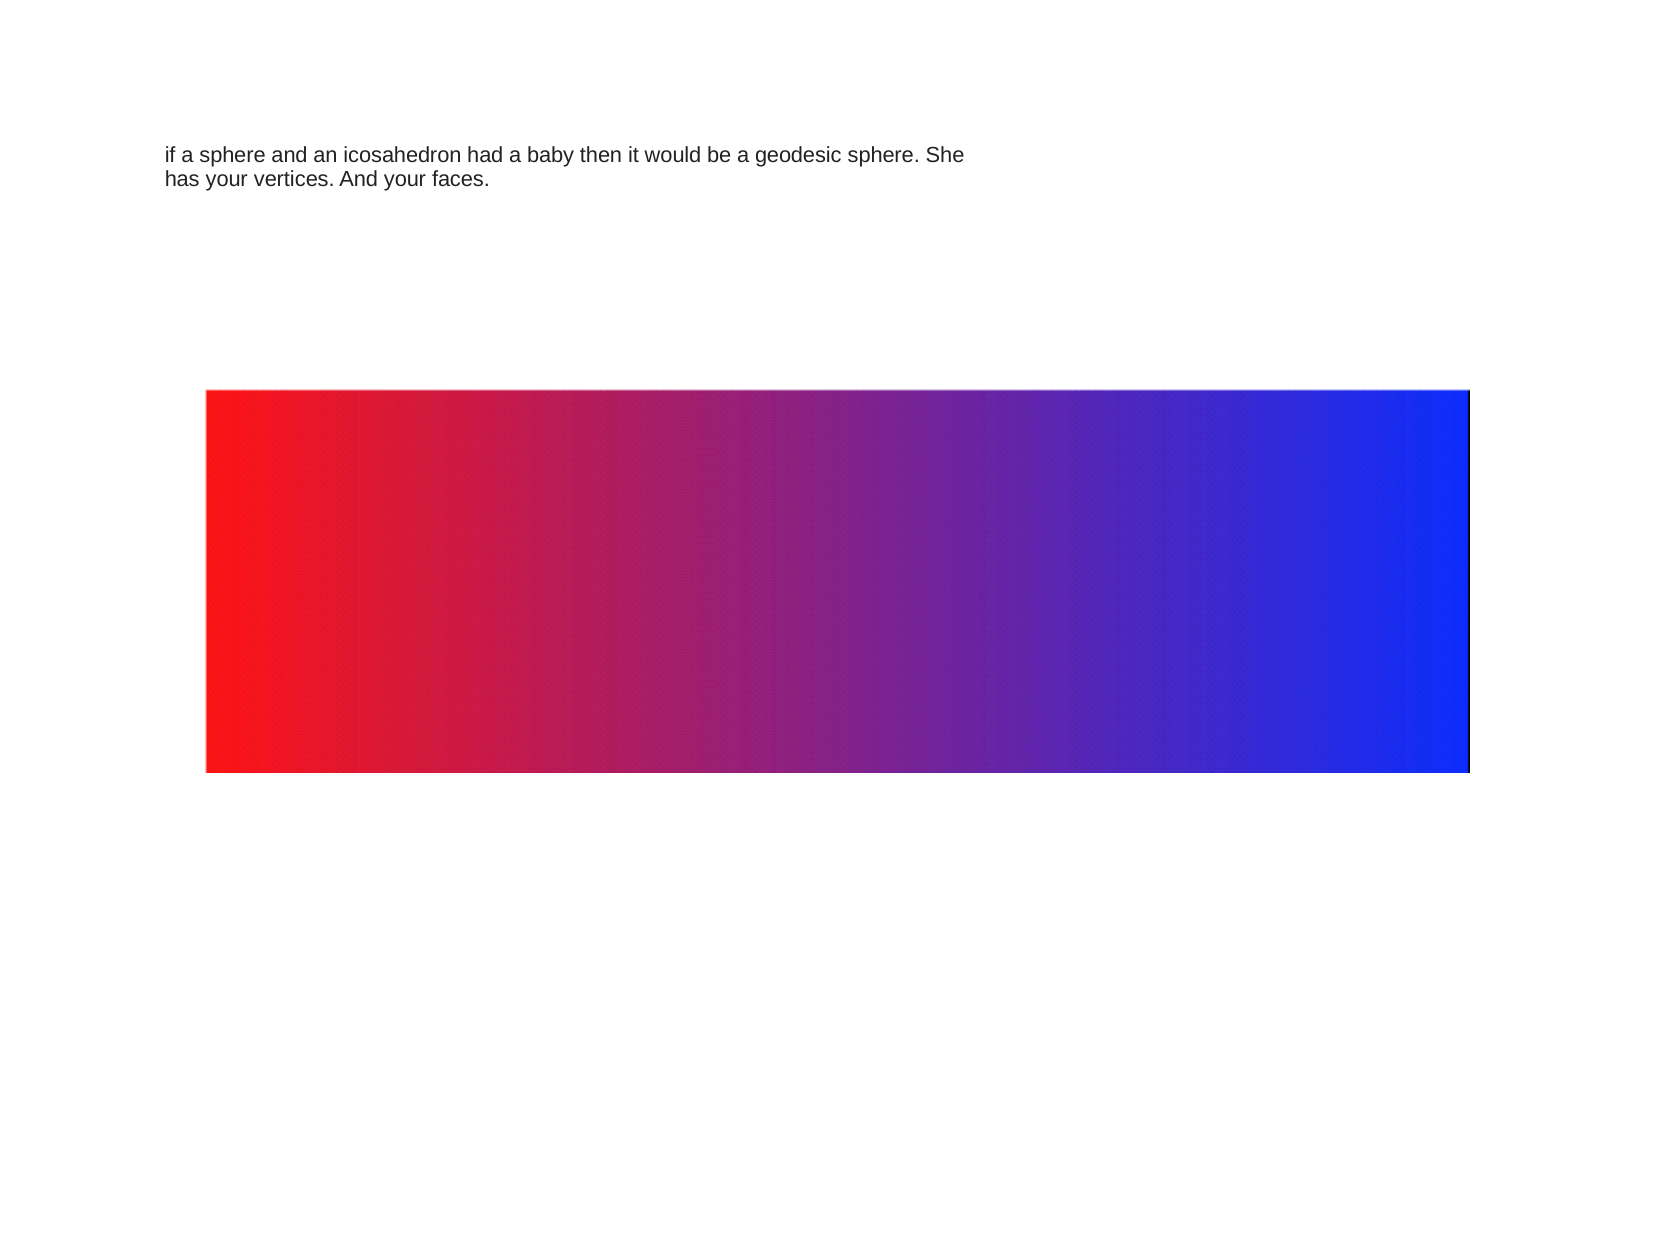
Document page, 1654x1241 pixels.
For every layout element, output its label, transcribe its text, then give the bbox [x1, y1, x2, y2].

text_box if a sphere and an icosahedron had a baby then it would be a geodesic sphere. She has your vertices. And your faces. [150, 135, 1021, 199]
picture [205, 389, 1470, 773]
